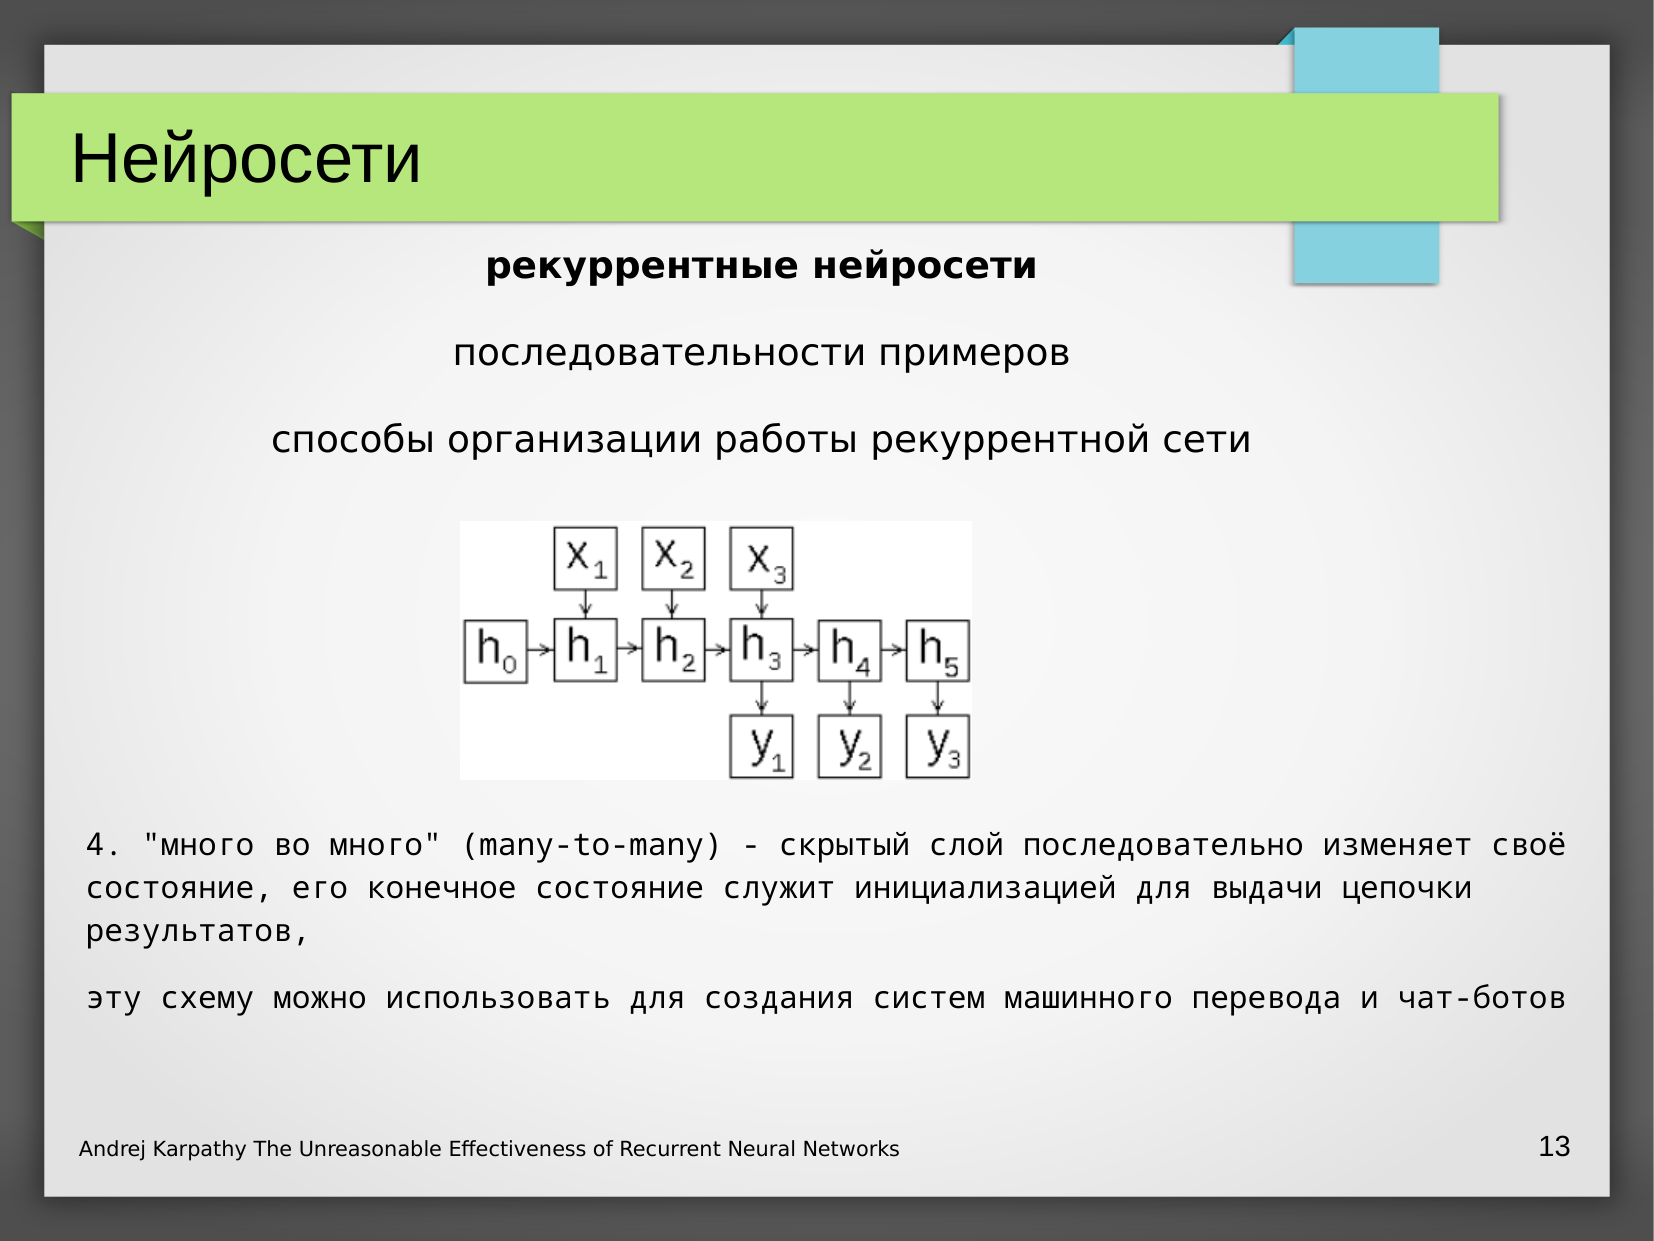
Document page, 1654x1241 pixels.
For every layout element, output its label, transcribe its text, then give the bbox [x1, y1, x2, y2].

picture [0, 0, 1654, 1241]
title Нейросети [70, 118, 1205, 199]
text_box 4. "много во много" (many-to-many) - скрытый слой последовательно изменяет своё состояние, его конечное состояние служит инициализацией для выдачи цепочки результатов, эту схему можно использовать для создания систем машинного перевода и чат-ботов [70, 814, 1607, 1148]
text_box Andrej Karpathy The Unreasonable Effectiveness of Recurrent Neural Networks [64, 1130, 922, 1170]
text_box рекуррентные нейросети последовательности примеров способы организации работы рекуррентной сети [224, 236, 1300, 513]
